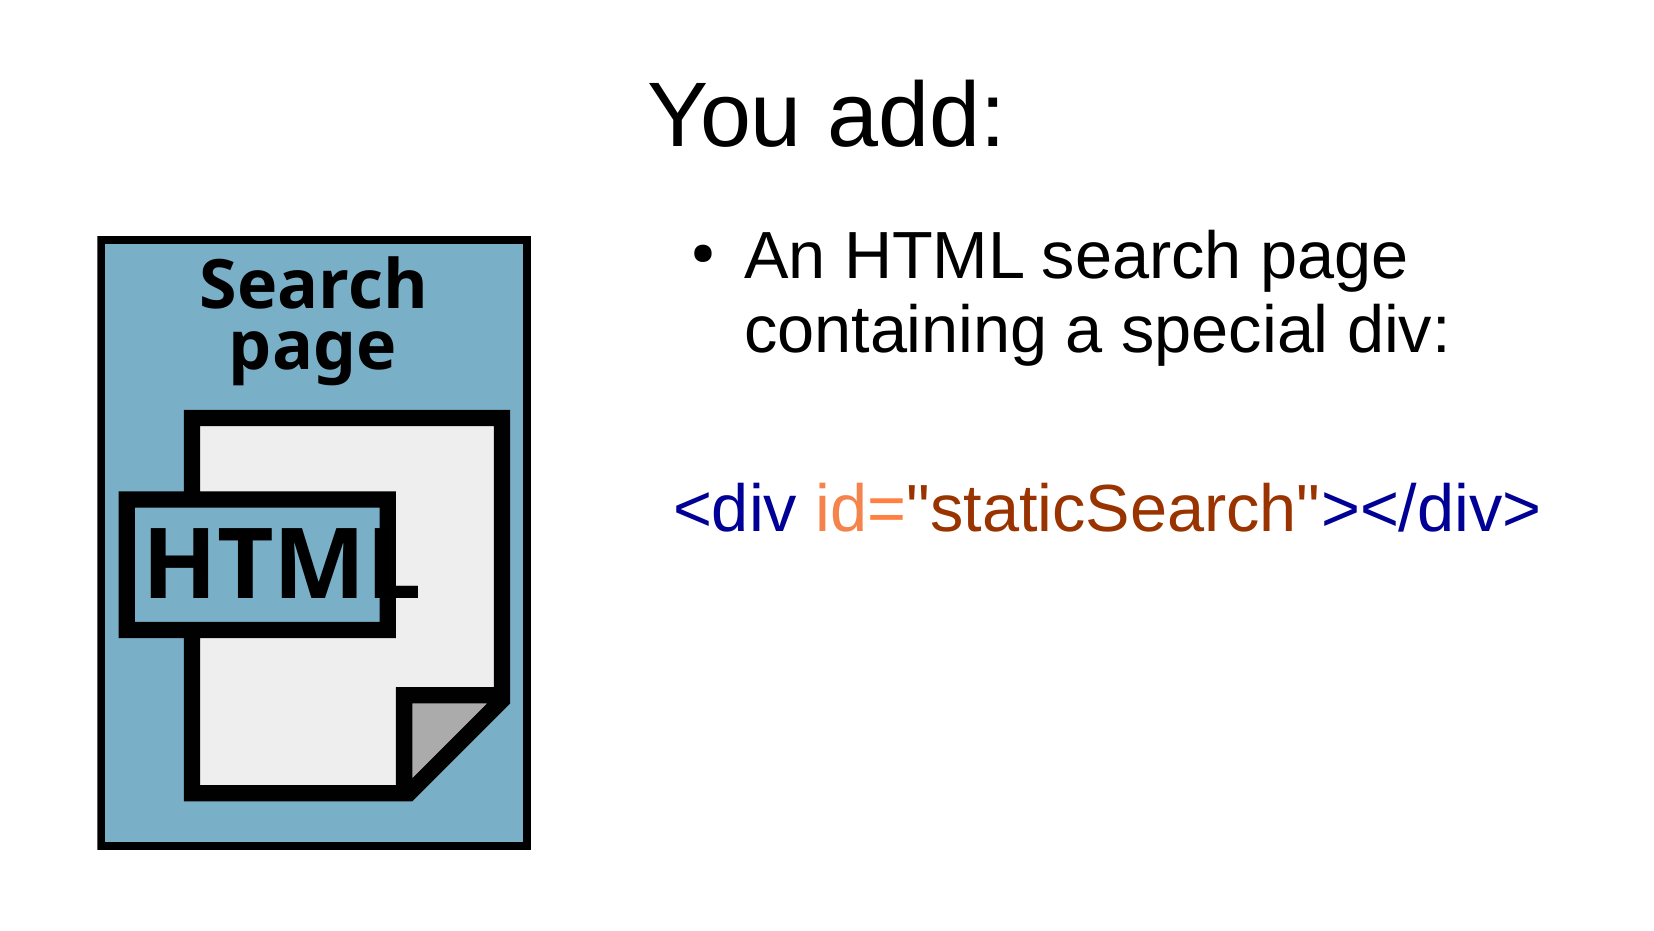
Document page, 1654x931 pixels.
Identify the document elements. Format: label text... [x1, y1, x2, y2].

list An HTML search page containing a special div: <div id="staticSearch"></div> [673, 217, 1571, 758]
picture [97, 235, 532, 851]
title You add: [82, 37, 1571, 193]
